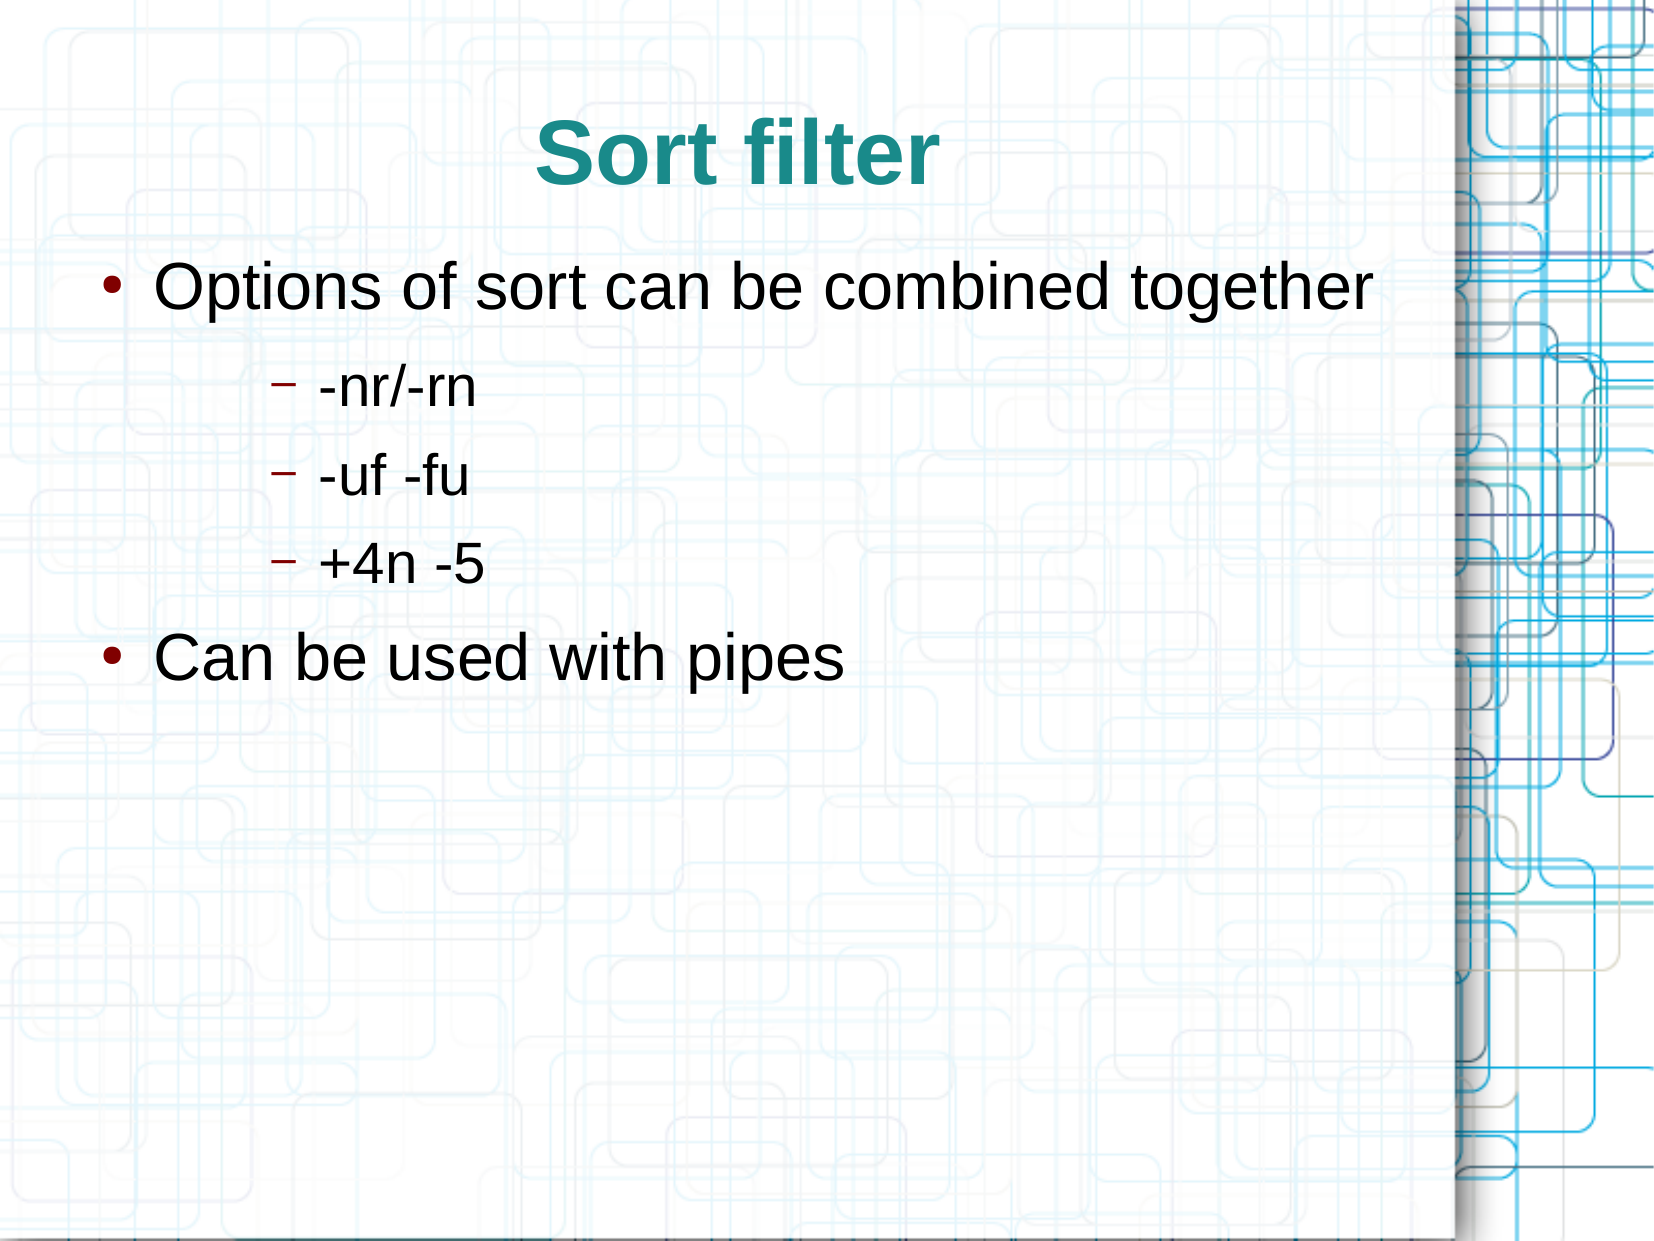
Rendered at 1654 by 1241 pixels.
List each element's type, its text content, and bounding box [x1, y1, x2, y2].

list Options of sort can be combined together -nr/-rn -uf -fu +4n -5 Can be used with pipes [82, 249, 1418, 1054]
picture [0, 0, 1654, 1241]
title Sort filter [59, 56, 1418, 250]
